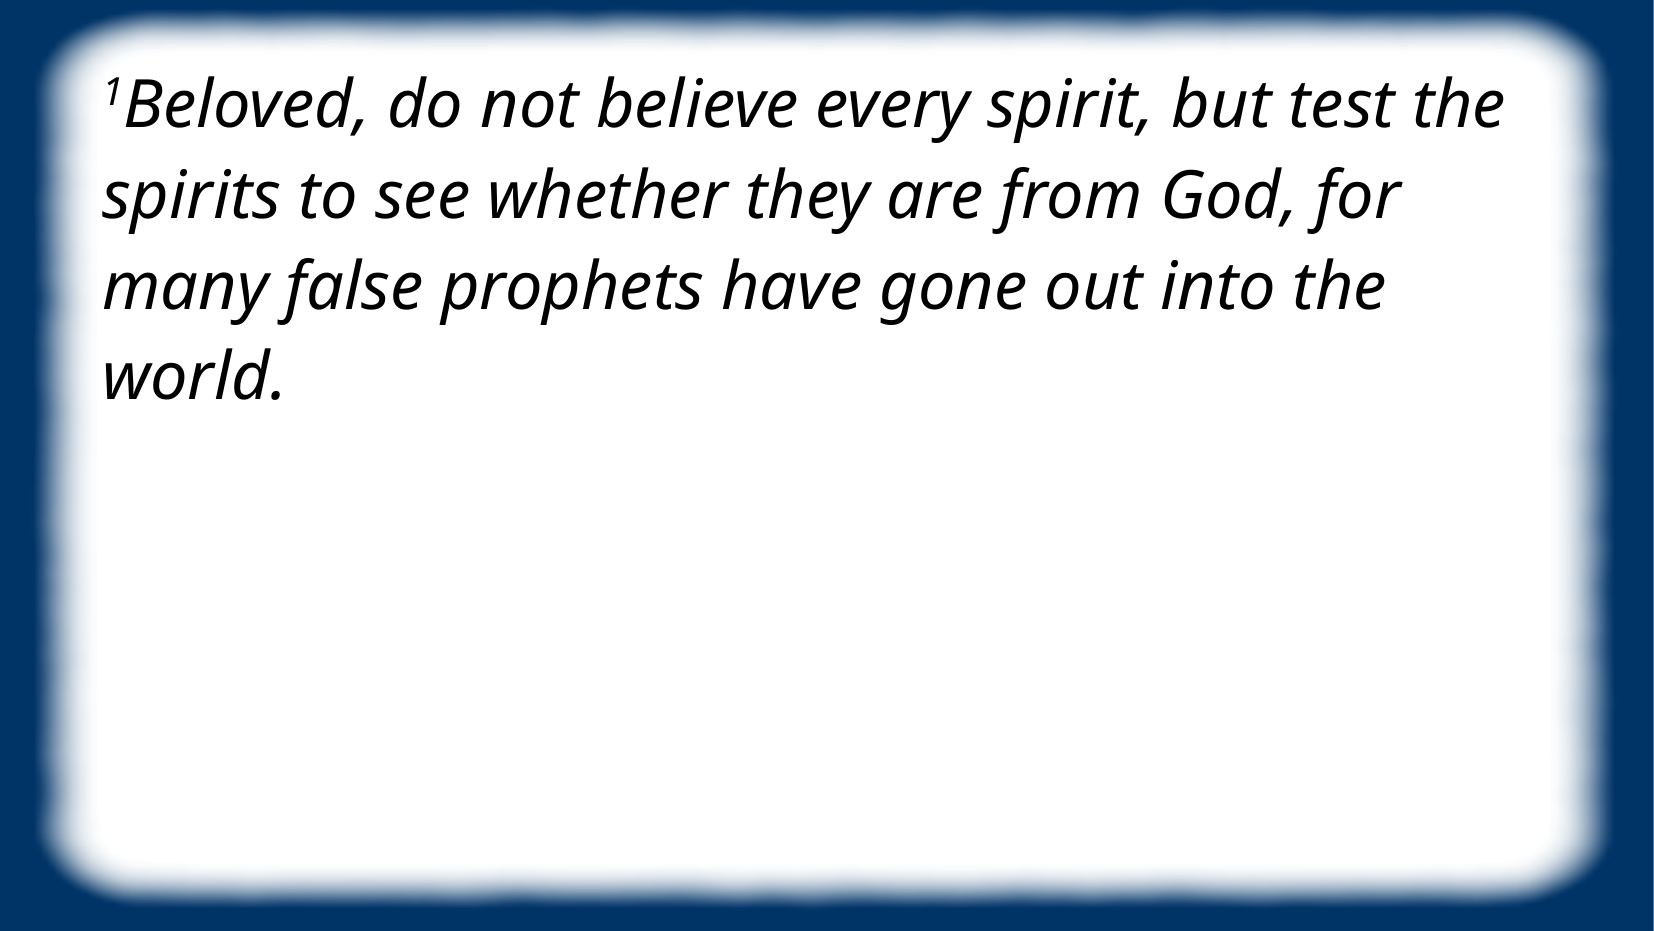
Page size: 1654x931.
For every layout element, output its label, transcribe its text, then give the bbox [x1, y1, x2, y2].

picture [0, 0, 1654, 931]
text_box 1Beloved, do not believe every spirit, but test the spirits to see whether they are from God, for many false prophets have gone out into the world. [87, 49, 1558, 436]
